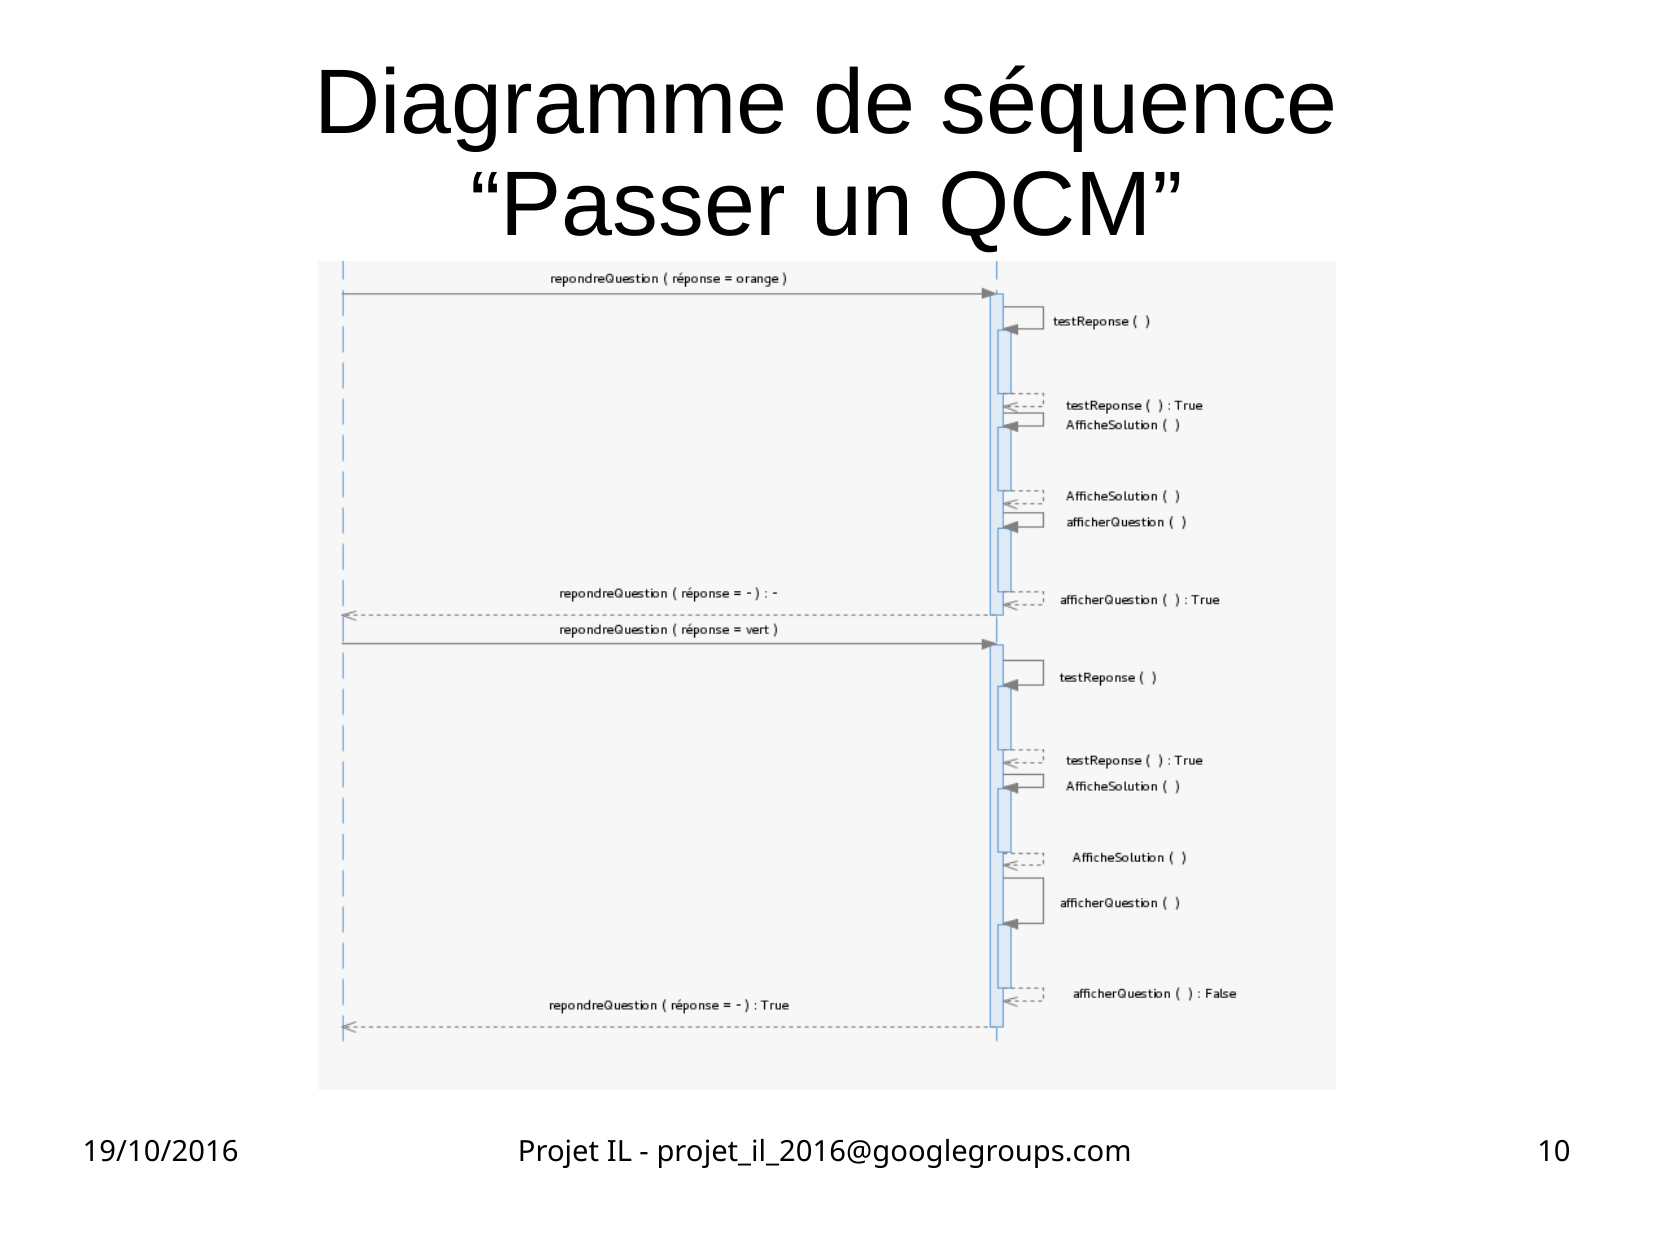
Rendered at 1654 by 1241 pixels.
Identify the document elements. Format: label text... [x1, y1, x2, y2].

title Diagramme de séquence “Passer un QCM” [82, 49, 1571, 257]
picture [318, 261, 1336, 1090]
